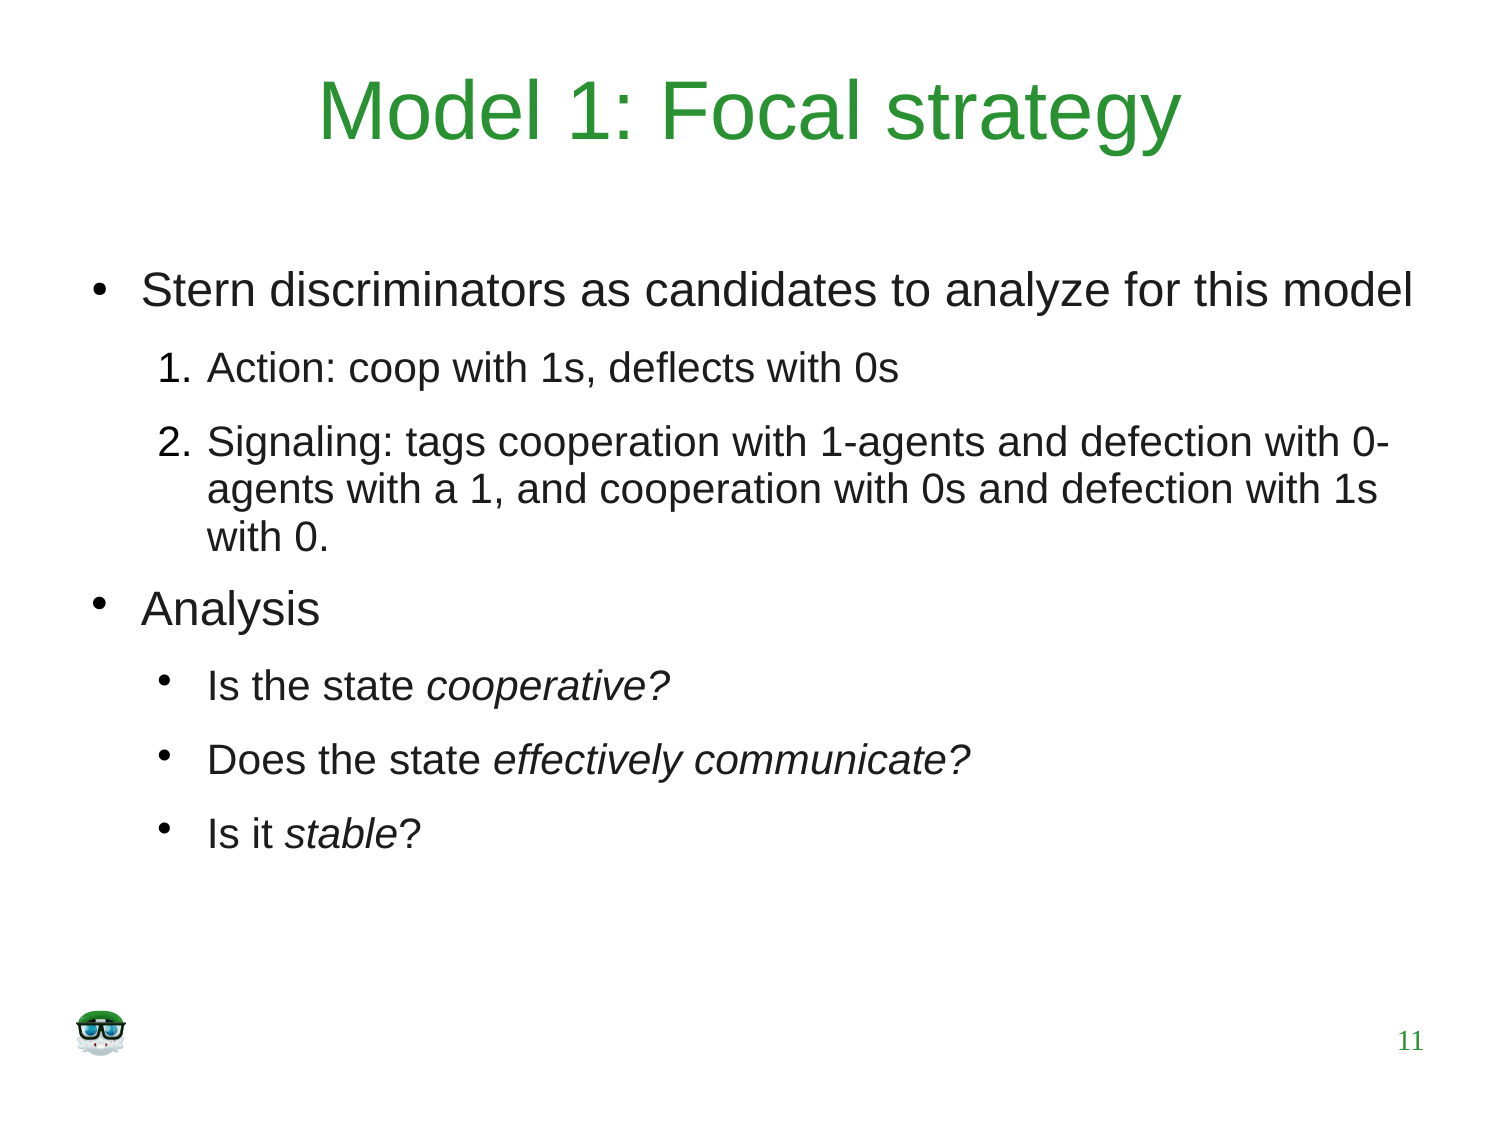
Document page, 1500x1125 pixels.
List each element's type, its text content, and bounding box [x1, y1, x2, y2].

list Stern discriminators as candidates to analyze for this model Action: coop with 1s, deflects with 0s Signaling: tags cooperation with 1-agents and defection with 0-agents with a 1, and cooperation with 0s and defection with 1s with 0. Analysis Is the state cooperative? Does the state effectively communicate? Is it stable? [75, 263, 1425, 916]
picture [75, 1008, 127, 1060]
title Model 1: Focal strategy [75, 44, 1425, 178]
